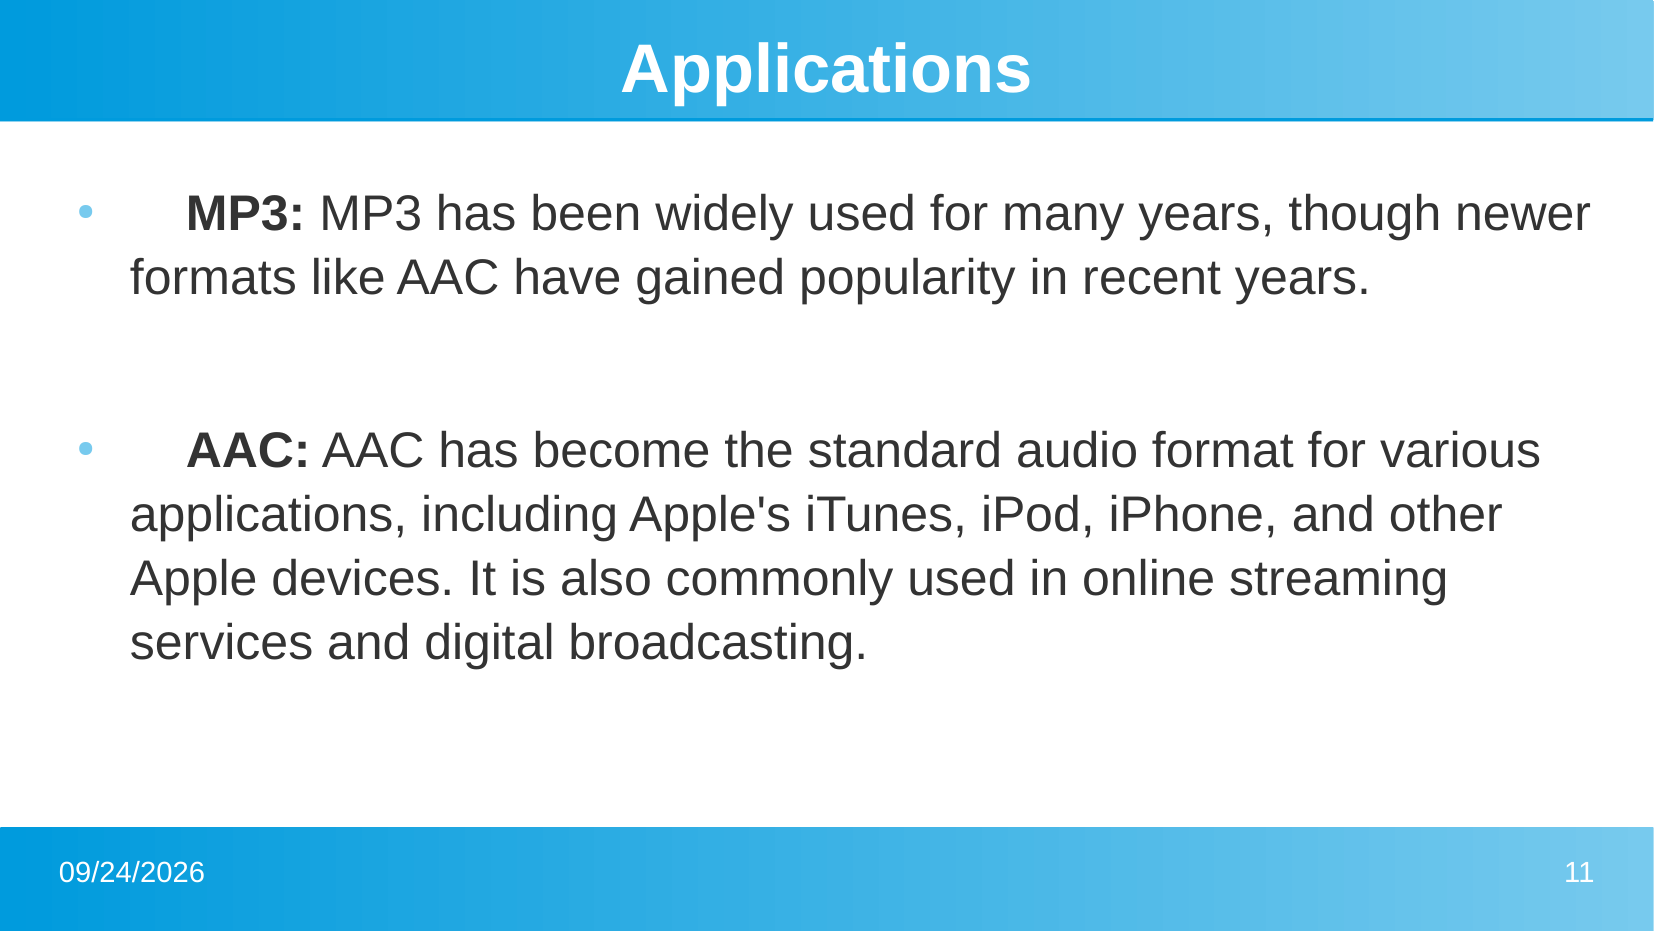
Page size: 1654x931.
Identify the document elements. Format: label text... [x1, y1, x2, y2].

list MP3: MP3 has been widely used for many years, though newer formats like AAC have gained popularity in recent years. AAC: AAC has become the standard audio format for various applications, including Apple's iTunes, iPod, iPhone, and other Apple devices. It is also commonly used in online streaming services and digital broadcasting. [59, 177, 1595, 768]
title Applications [59, 29, 1595, 108]
